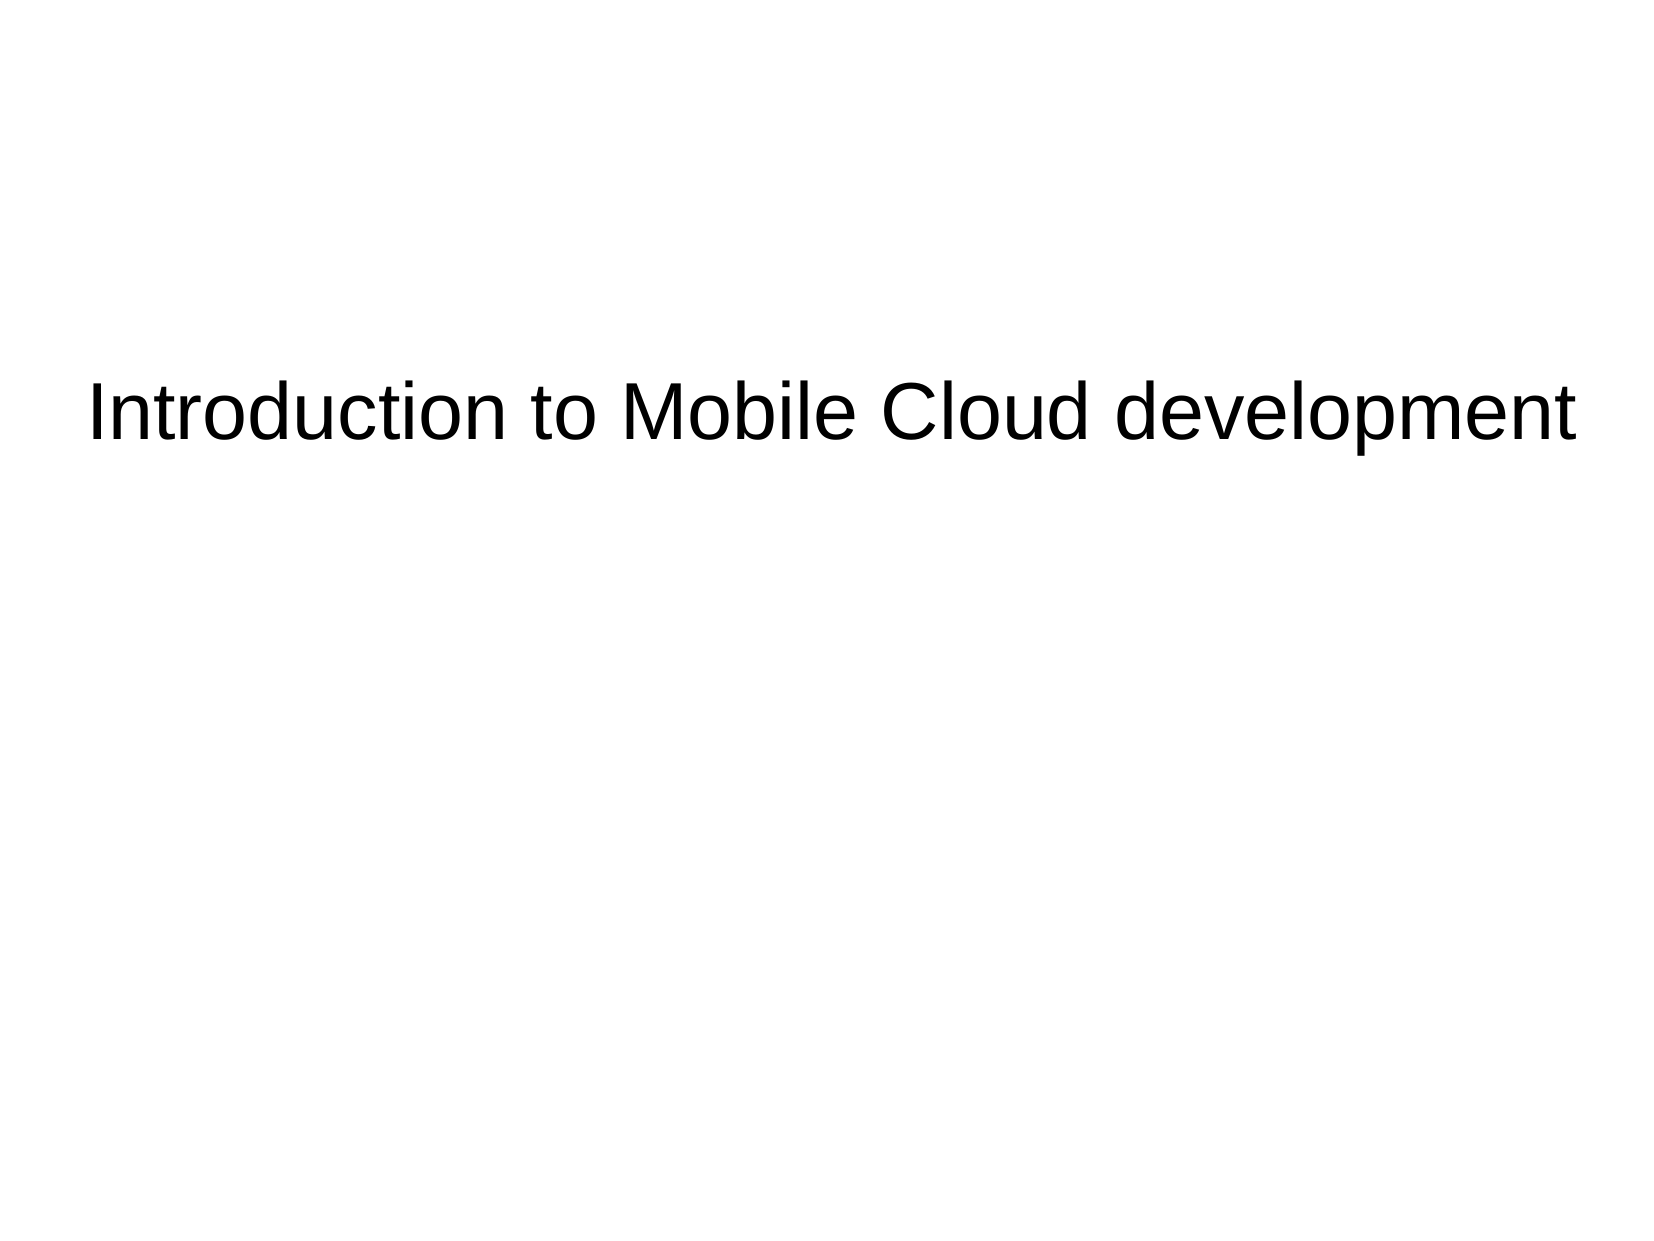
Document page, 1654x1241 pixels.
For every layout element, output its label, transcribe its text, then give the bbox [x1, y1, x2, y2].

text_box Introduction to Mobile Cloud development [70, 354, 1595, 556]
